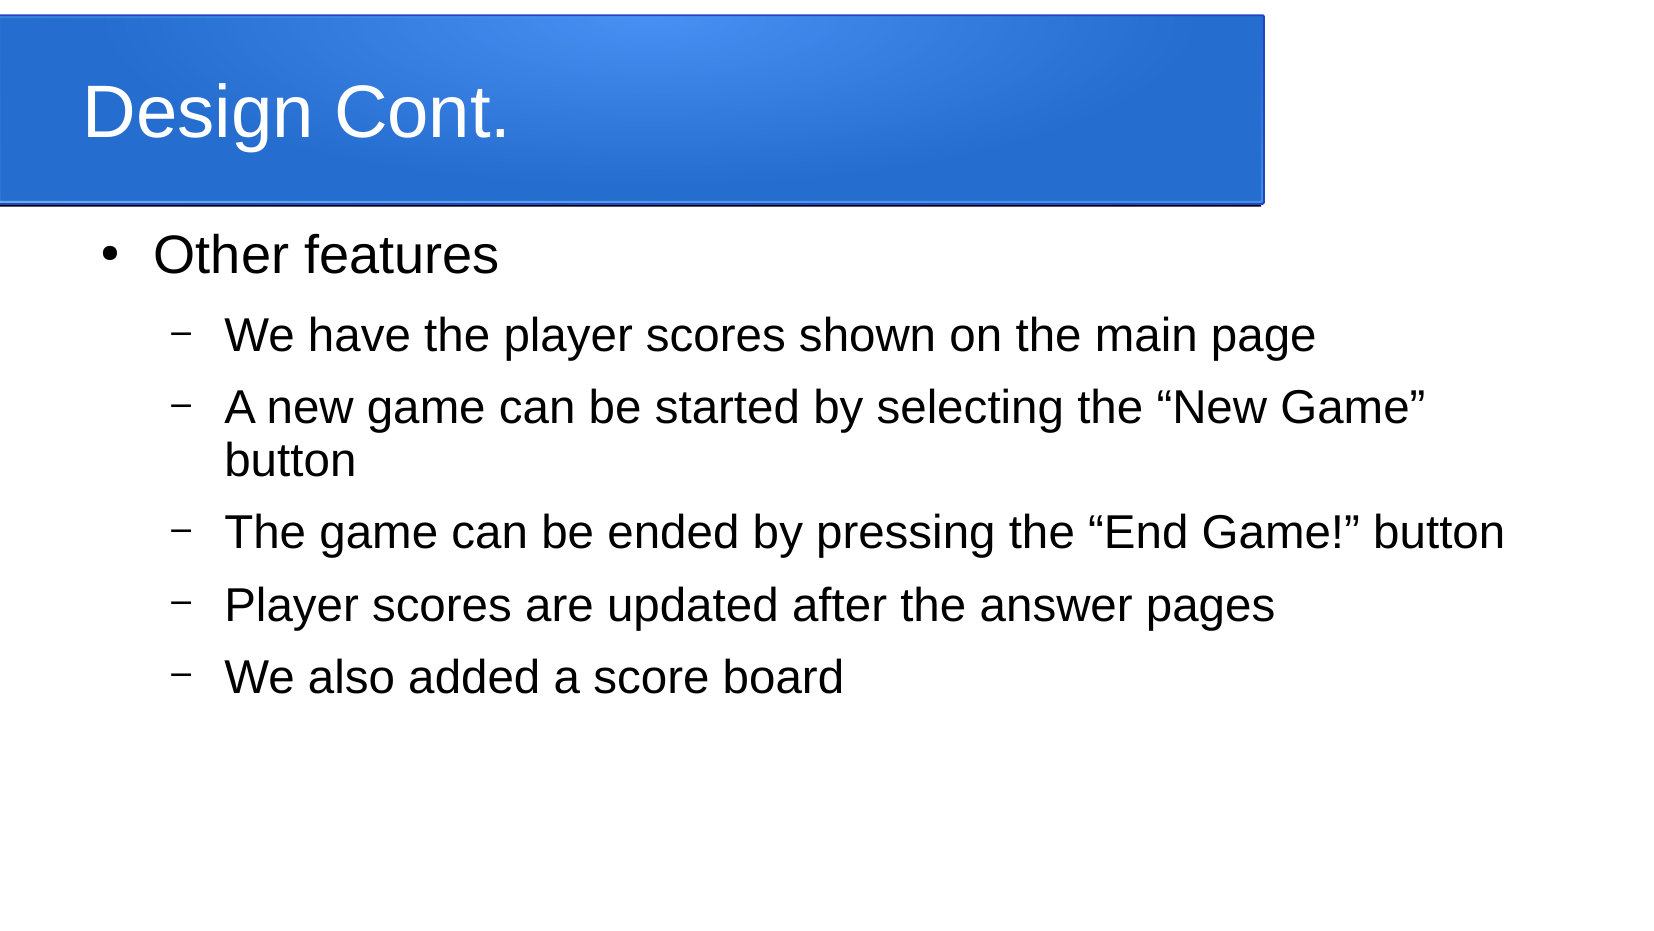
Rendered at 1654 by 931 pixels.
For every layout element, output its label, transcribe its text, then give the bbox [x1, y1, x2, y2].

list Other features We have the player scores shown on the main page A new game can be started by selecting the “New Game” button The game can be ended by pressing the “End Game!” button Player scores are updated after the answer pages We also added a score board [82, 224, 1571, 764]
title Design Cont. [82, 35, 1235, 189]
